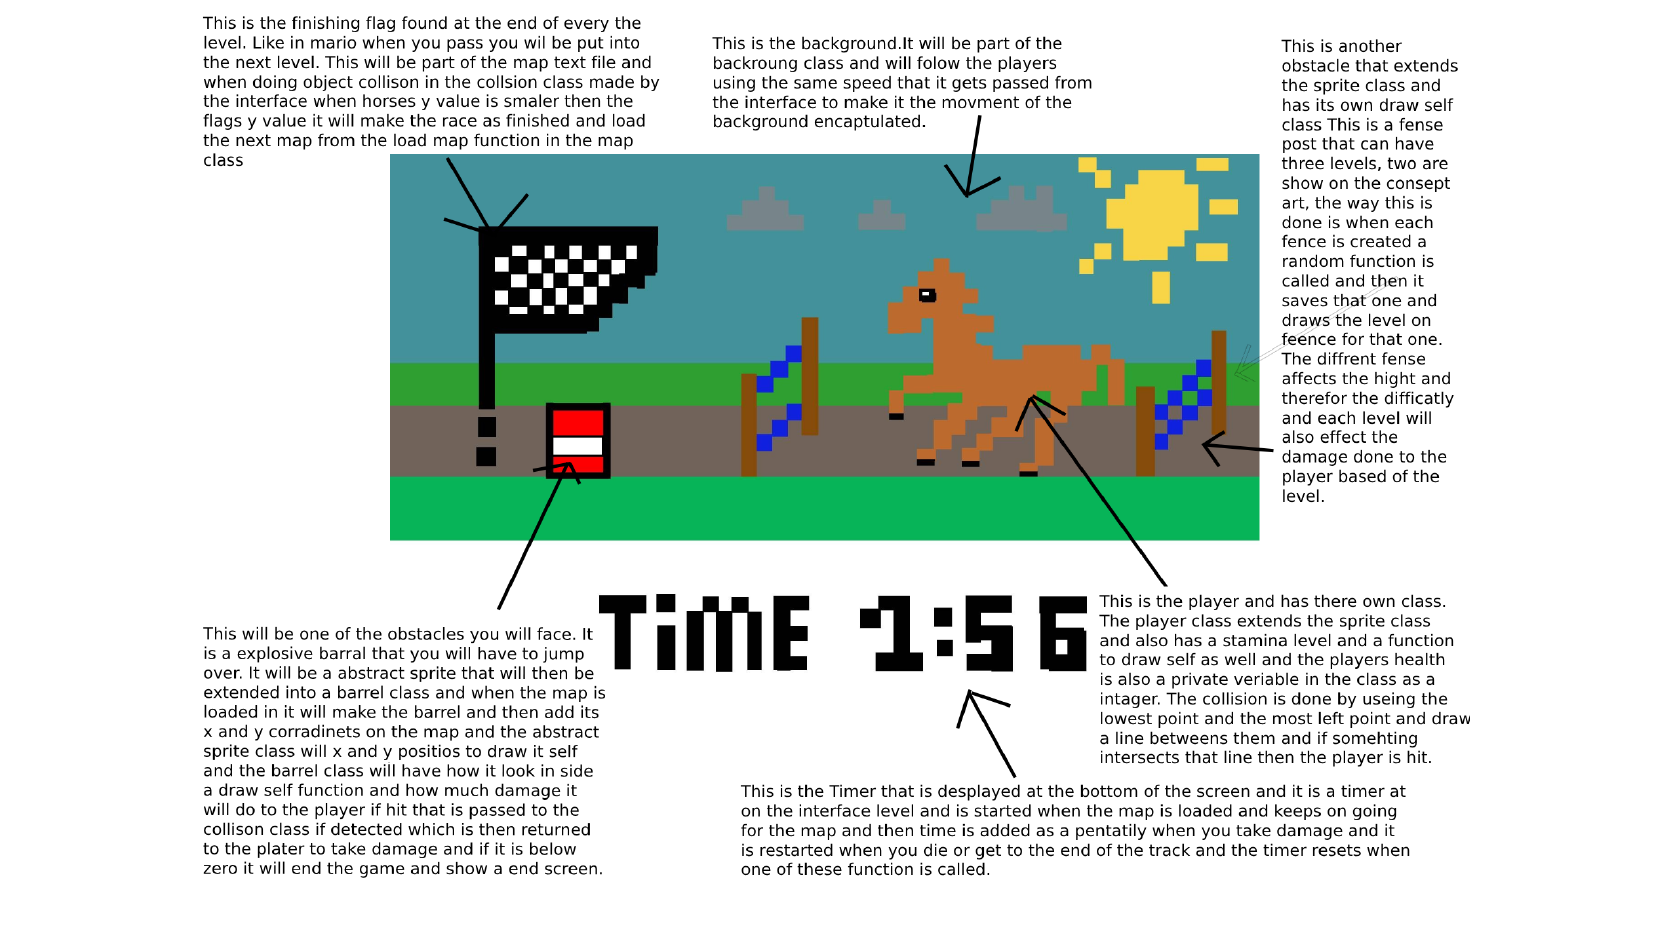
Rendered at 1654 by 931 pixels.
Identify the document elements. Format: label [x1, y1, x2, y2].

picture [175, 10, 1477, 931]
